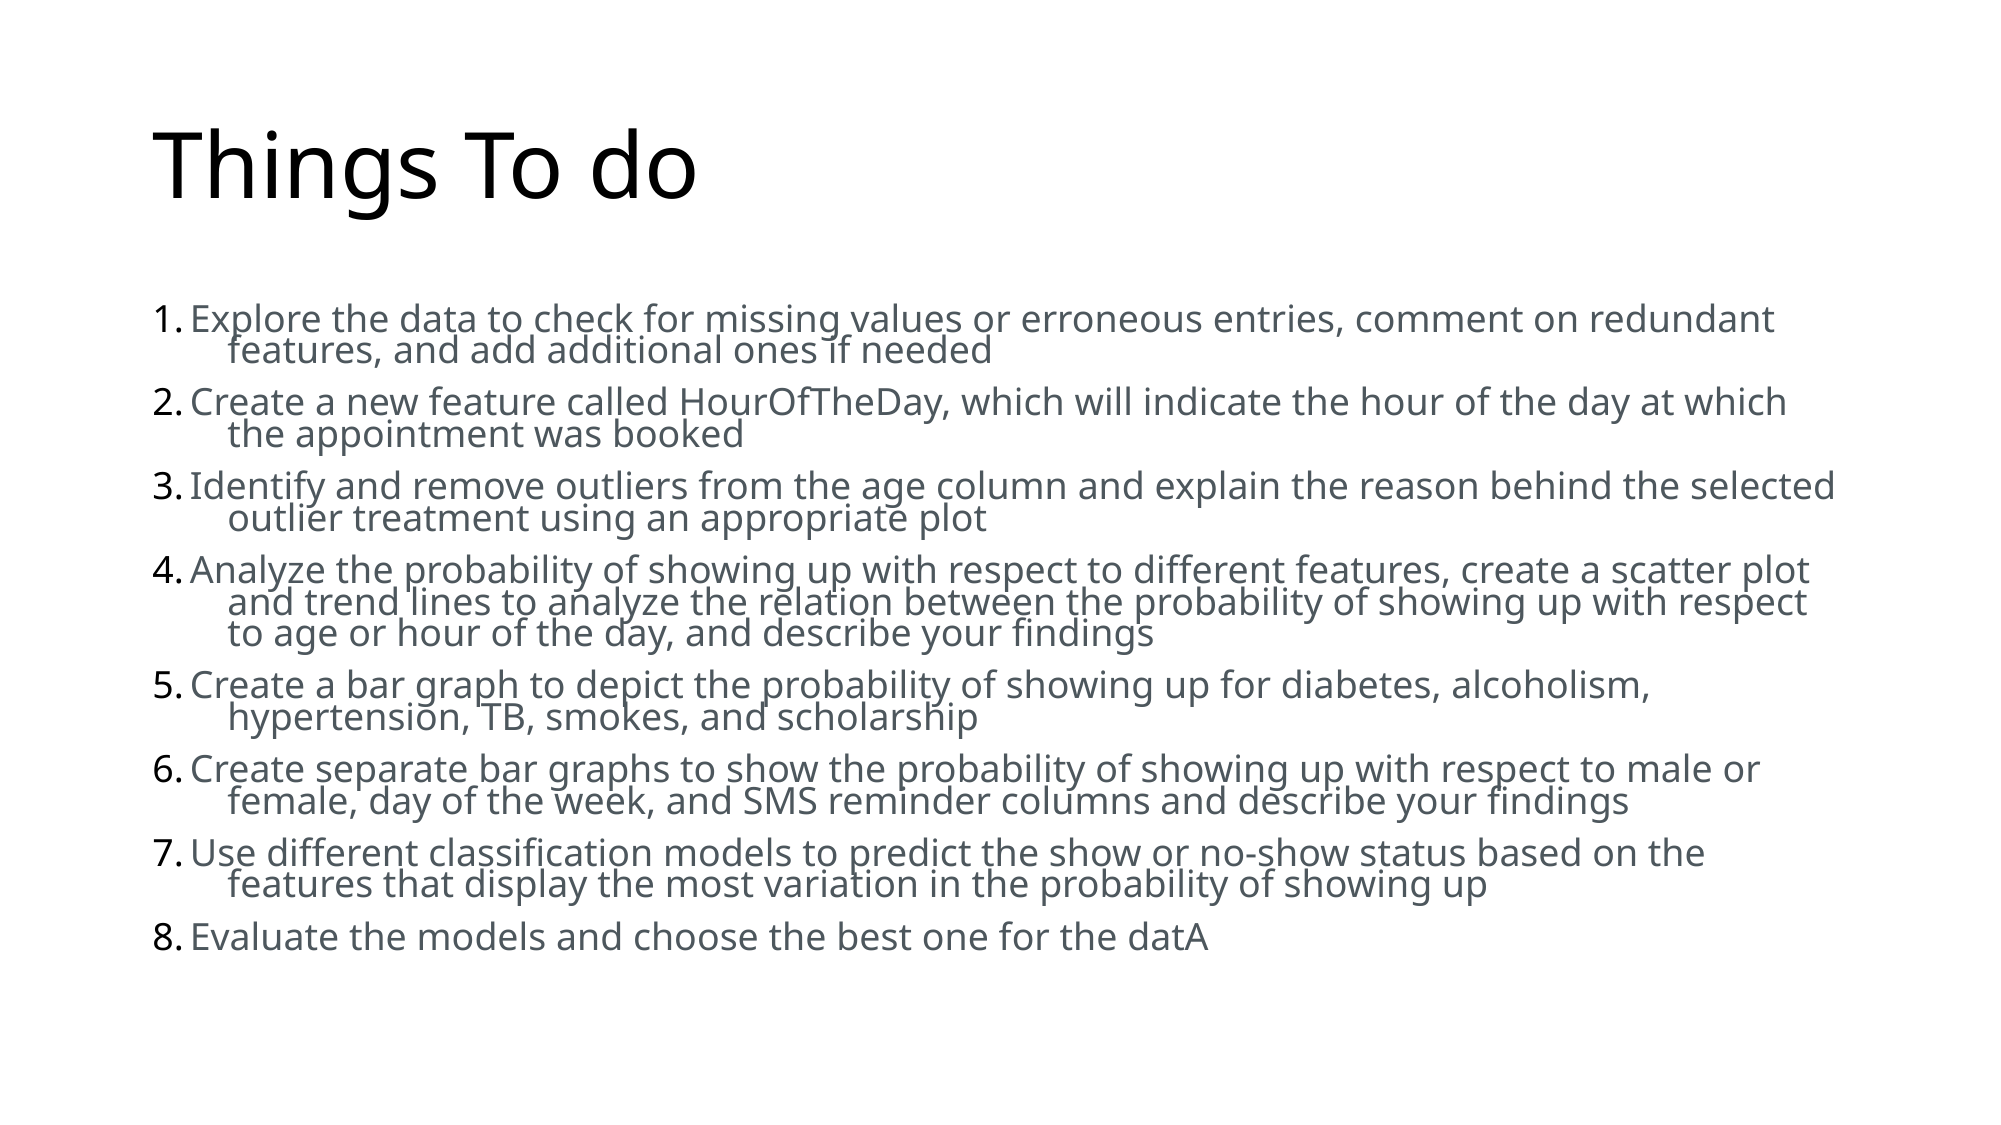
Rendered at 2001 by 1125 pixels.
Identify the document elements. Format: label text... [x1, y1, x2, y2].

title Things To do [137, 59, 1863, 278]
list Explore the data to check for missing values or erroneous entries, comment on redundant features, and add additional ones if needed Create a new feature called HourOfTheDay, which will indicate the hour of the day at which the appointment was booked Identify and remove outliers from the age column and explain the reason behind the selected outlier treatment using an appropriate plot Analyze the probability of showing up with respect to different features, create a scatter plot and trend lines to analyze the relation between the probability of showing up with respect to age or hour of the day, and describe your findings Create a bar graph to depict the probability of showing up for diabetes, alcoholism, hypertension, TB, smokes, and scholarship Create separate bar graphs to show the probability of showing up with respect to male or female, day of the week, and SMS reminder columns and describe your findings Use different classification models to predict the show or no-show status based on the features that display the most variation in the probability of showing up Evaluate the models and choose the best one for the datA [137, 299, 1863, 1014]
